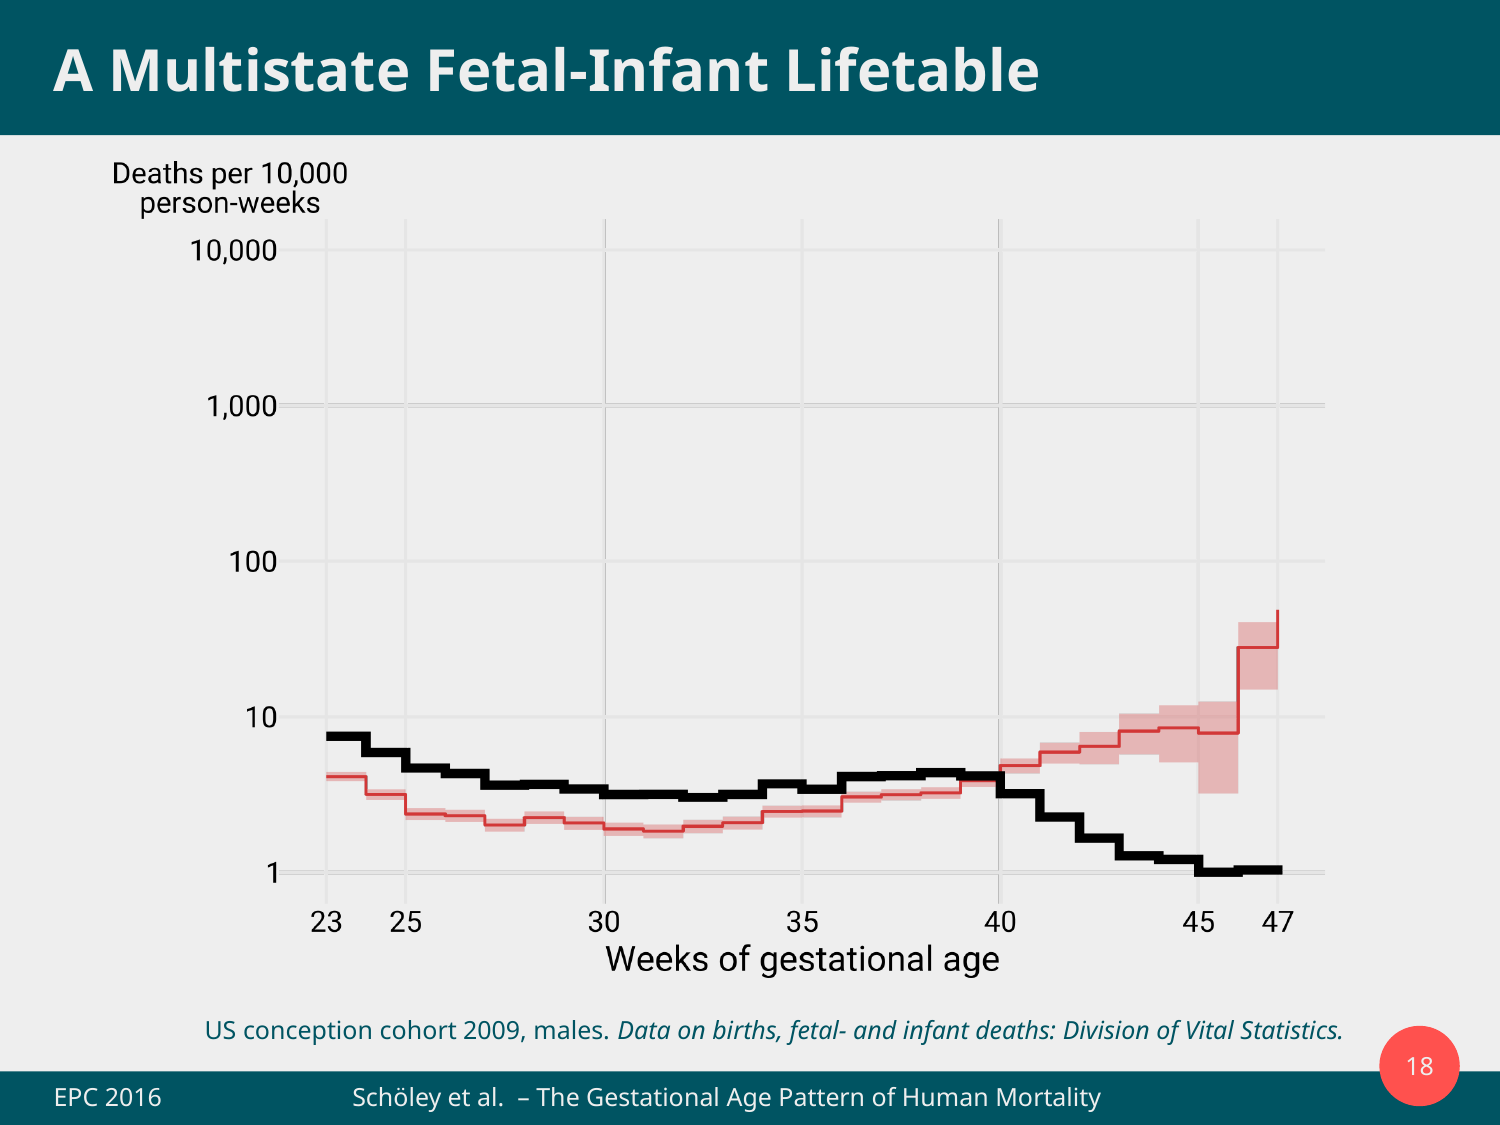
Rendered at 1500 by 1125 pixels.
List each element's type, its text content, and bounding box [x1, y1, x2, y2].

text_box US conception cohort 2009, males. Data on births, fetal- and infant deaths: Division of Vital Statistics. [189, 1005, 1311, 1053]
picture [114, 161, 1390, 979]
title A Multistate Fetal-Infant Lifetable [53, 0, 1447, 141]
